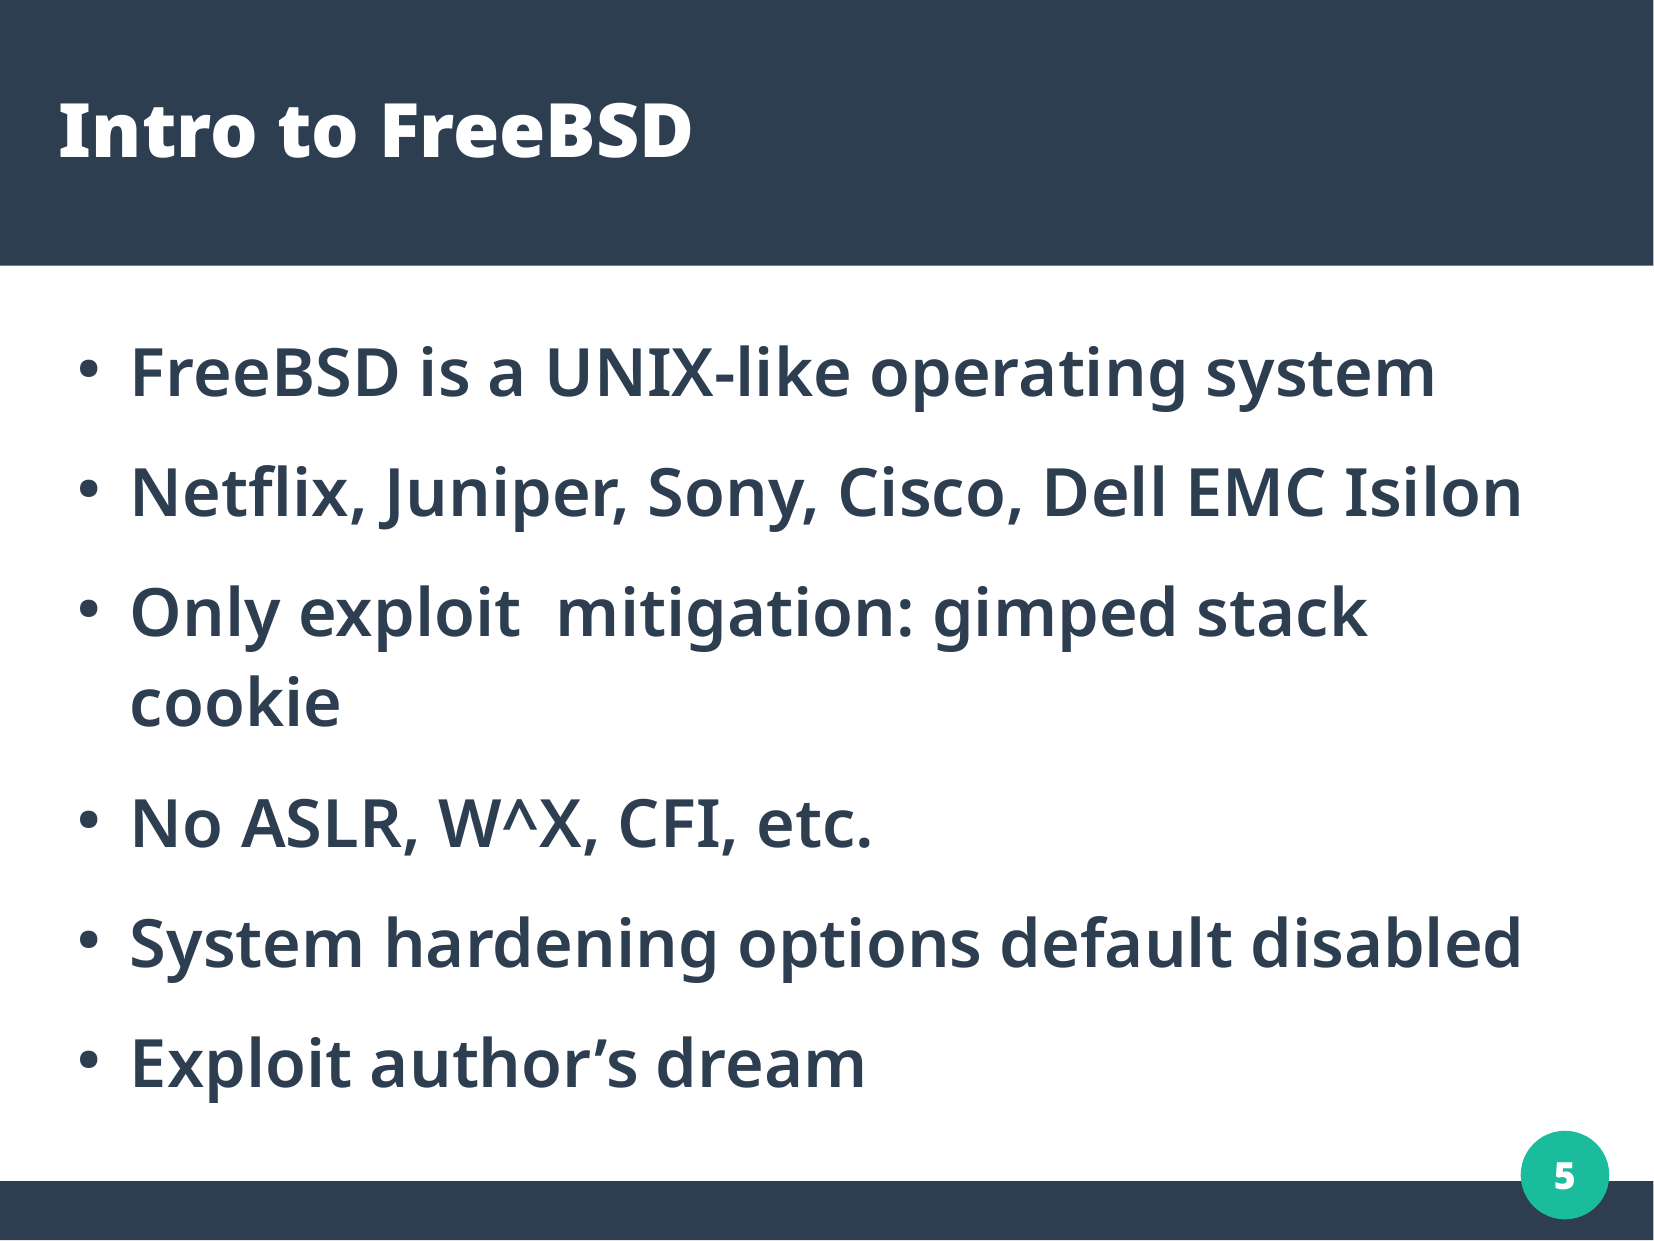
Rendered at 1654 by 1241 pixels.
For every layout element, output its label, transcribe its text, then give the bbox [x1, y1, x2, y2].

title Intro to FreeBSD [59, 49, 1595, 207]
list FreeBSD is a UNIX-like operating system Netflix, Juniper, Sony, Cisco, Dell EMC Isilon Only exploit mitigation: gimped stack cookie No ASLR, W^X, CFI, etc. System hardening options default disabled Exploit author’s dream [59, 324, 1595, 1152]
